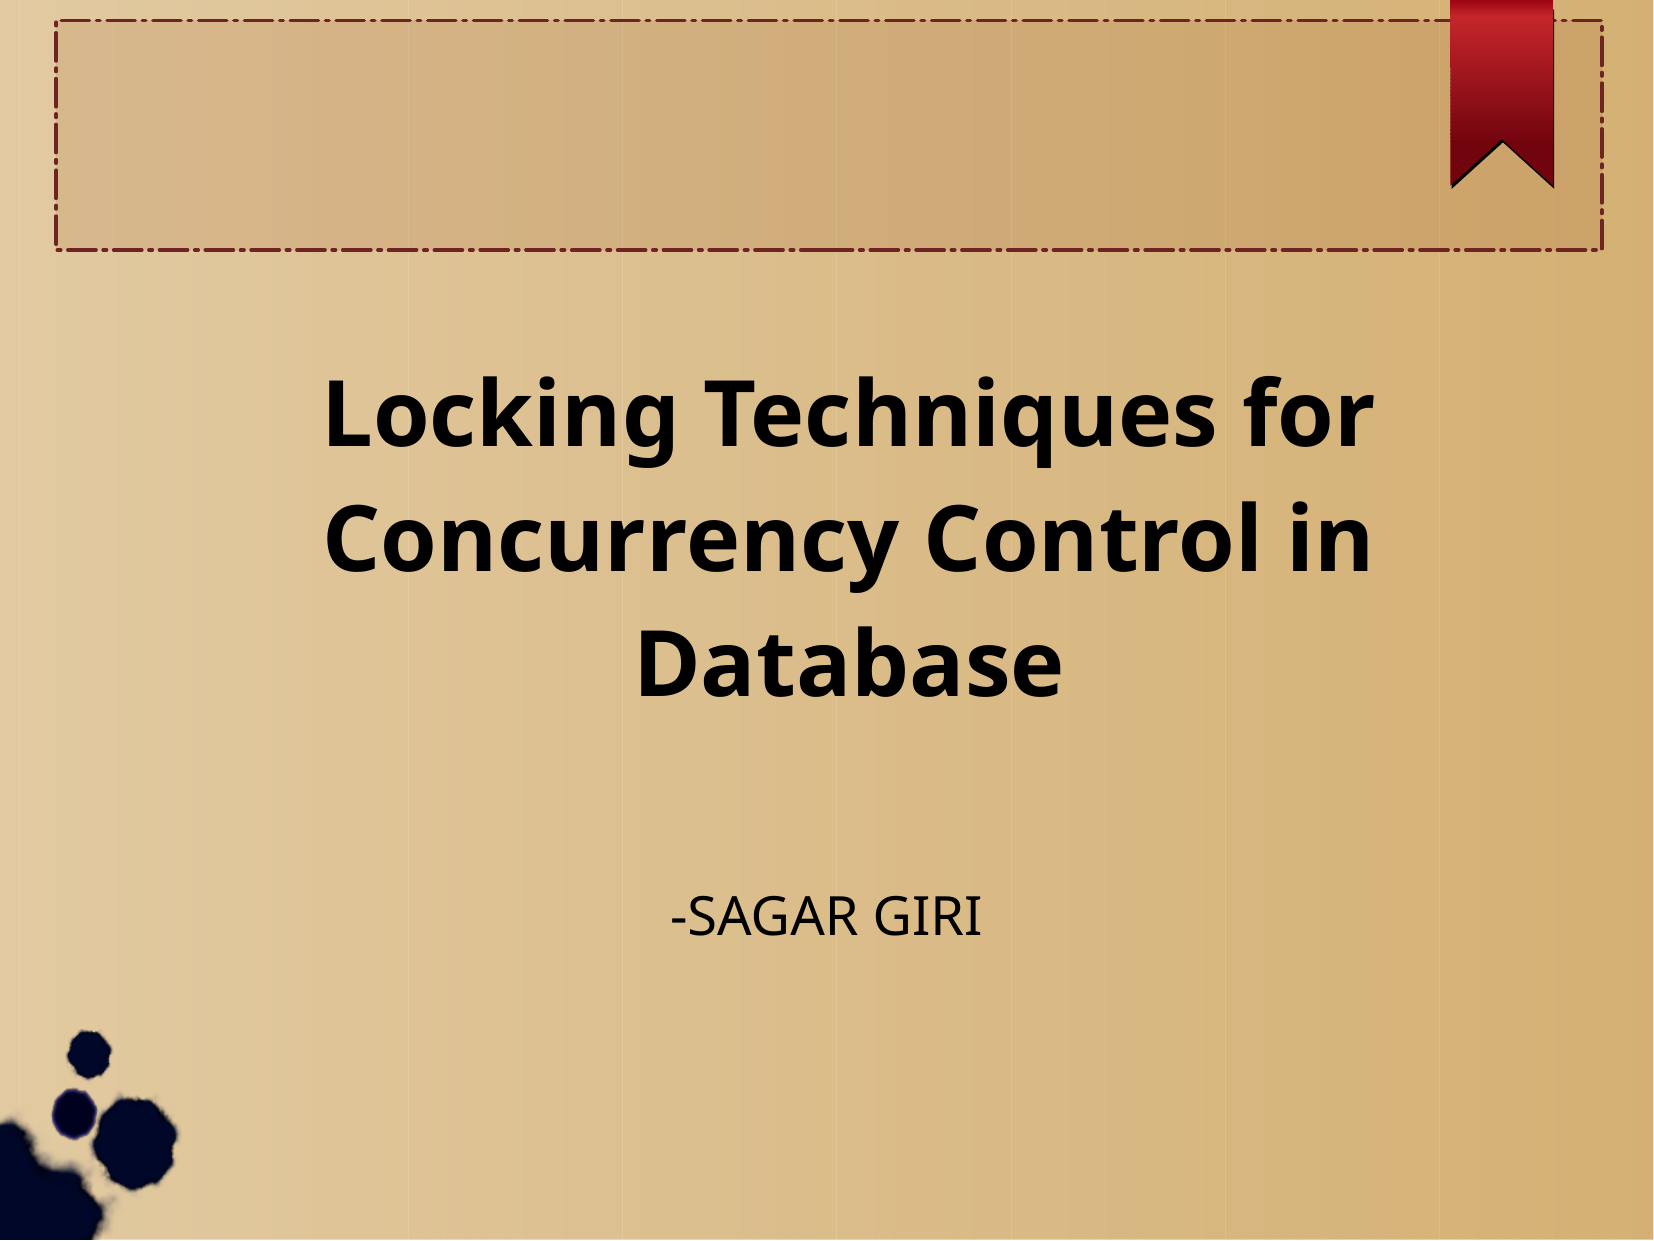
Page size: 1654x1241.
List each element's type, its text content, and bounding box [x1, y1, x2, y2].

subtitle -SAGAR GIRI [82, 480, 1571, 1201]
title Locking Techniques for Concurrency Control in Database [105, 366, 1594, 706]
